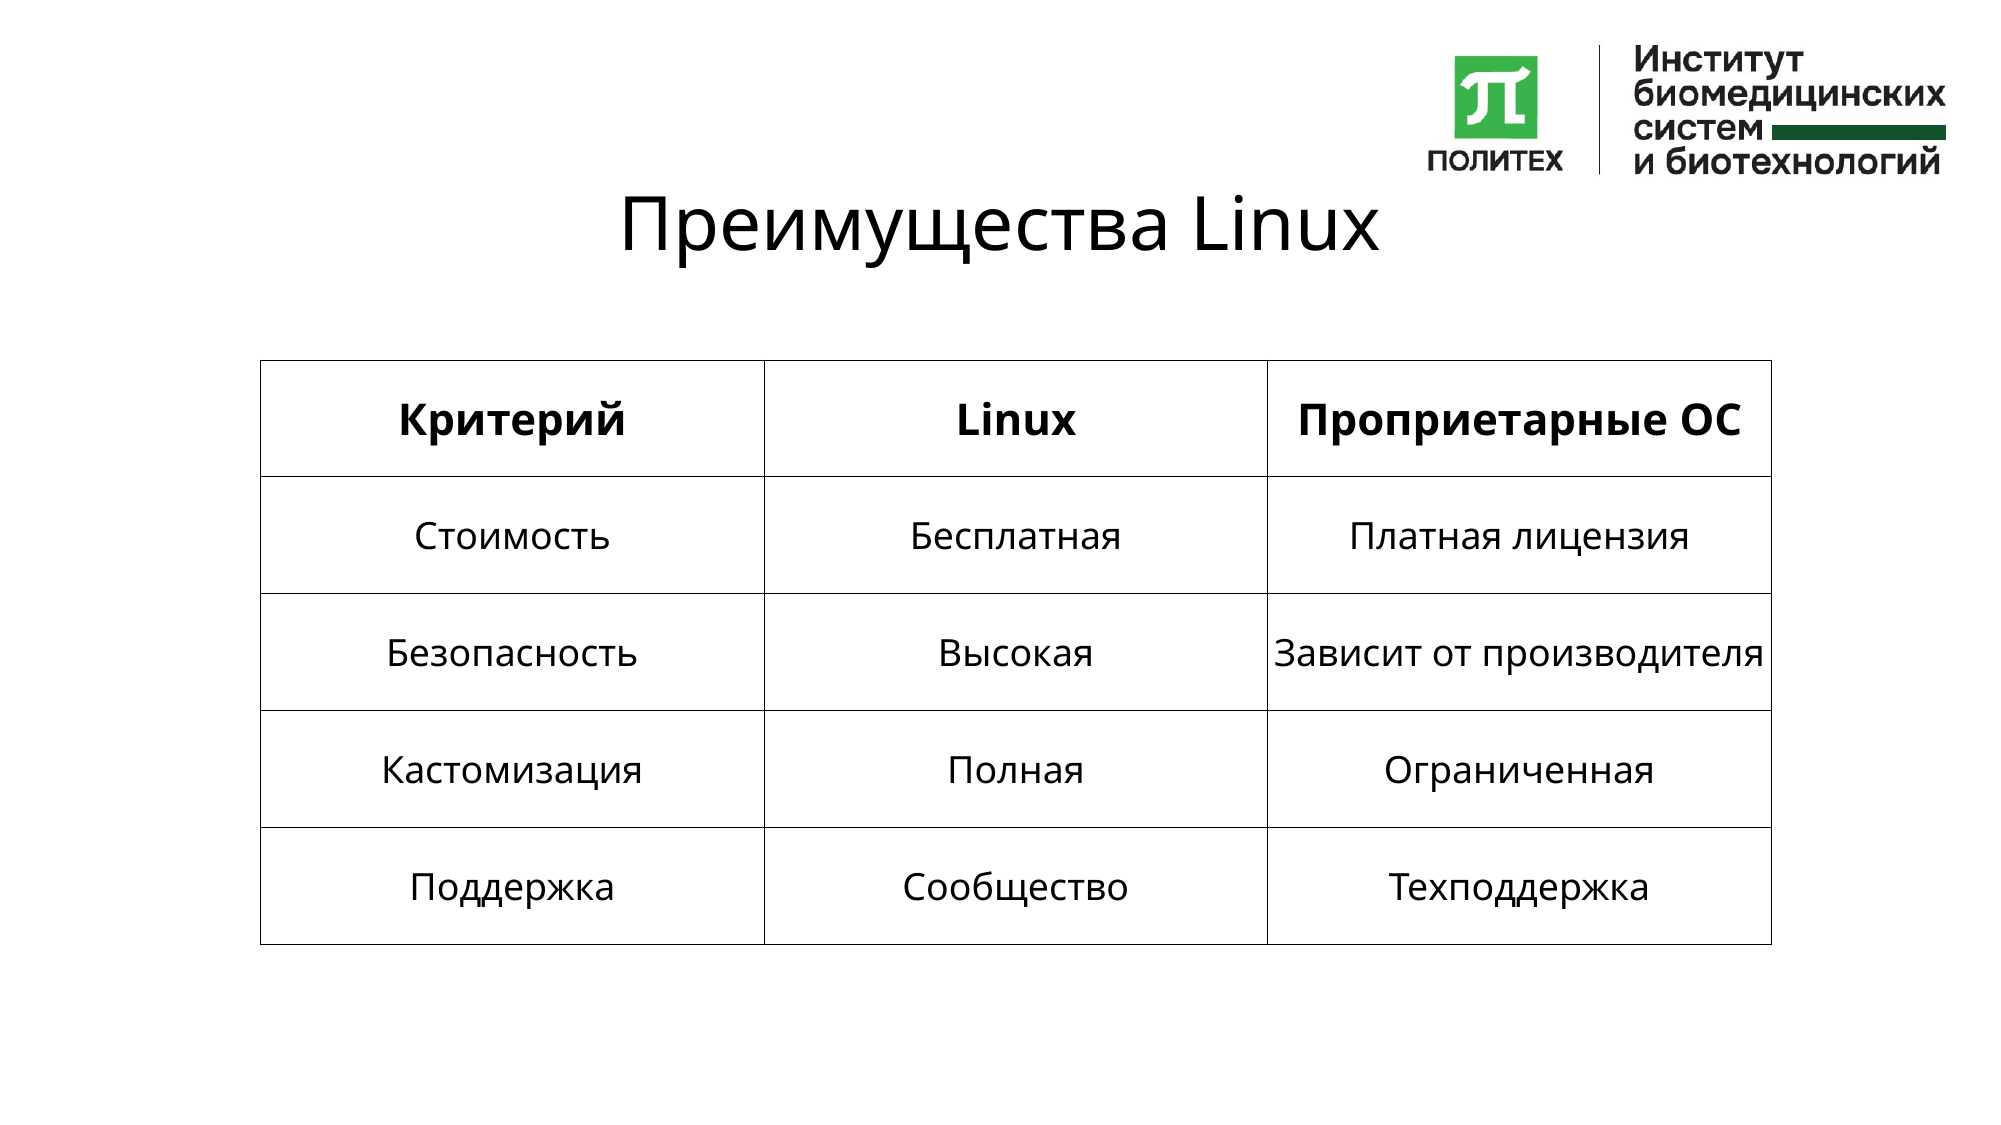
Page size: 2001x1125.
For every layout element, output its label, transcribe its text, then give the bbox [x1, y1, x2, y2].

table_cell Кастомизация [261, 711, 764, 827]
text_box Преимущества Linux [0, 118, 2000, 325]
table_cell Бесплатная [765, 477, 1267, 593]
table_cell Стоимость [261, 477, 764, 593]
table_header Проприетарные ОС [1268, 361, 1771, 476]
table_cell Платная лицензия [1268, 477, 1771, 593]
table_cell Безопасность [261, 594, 764, 710]
table_cell Сообщество [765, 828, 1267, 944]
table_cell Полная [765, 711, 1267, 827]
picture [1387, 23, 1976, 118]
table_cell Техподдержка [1268, 828, 1771, 944]
table_cell Высокая [765, 594, 1267, 710]
table_header Критерий [261, 361, 764, 476]
table_cell Поддержка [261, 828, 764, 944]
table_header Linux [765, 361, 1267, 476]
table_cell Ограниченная [1268, 711, 1771, 827]
table_cell Зависит от производителя [1268, 594, 1771, 710]
